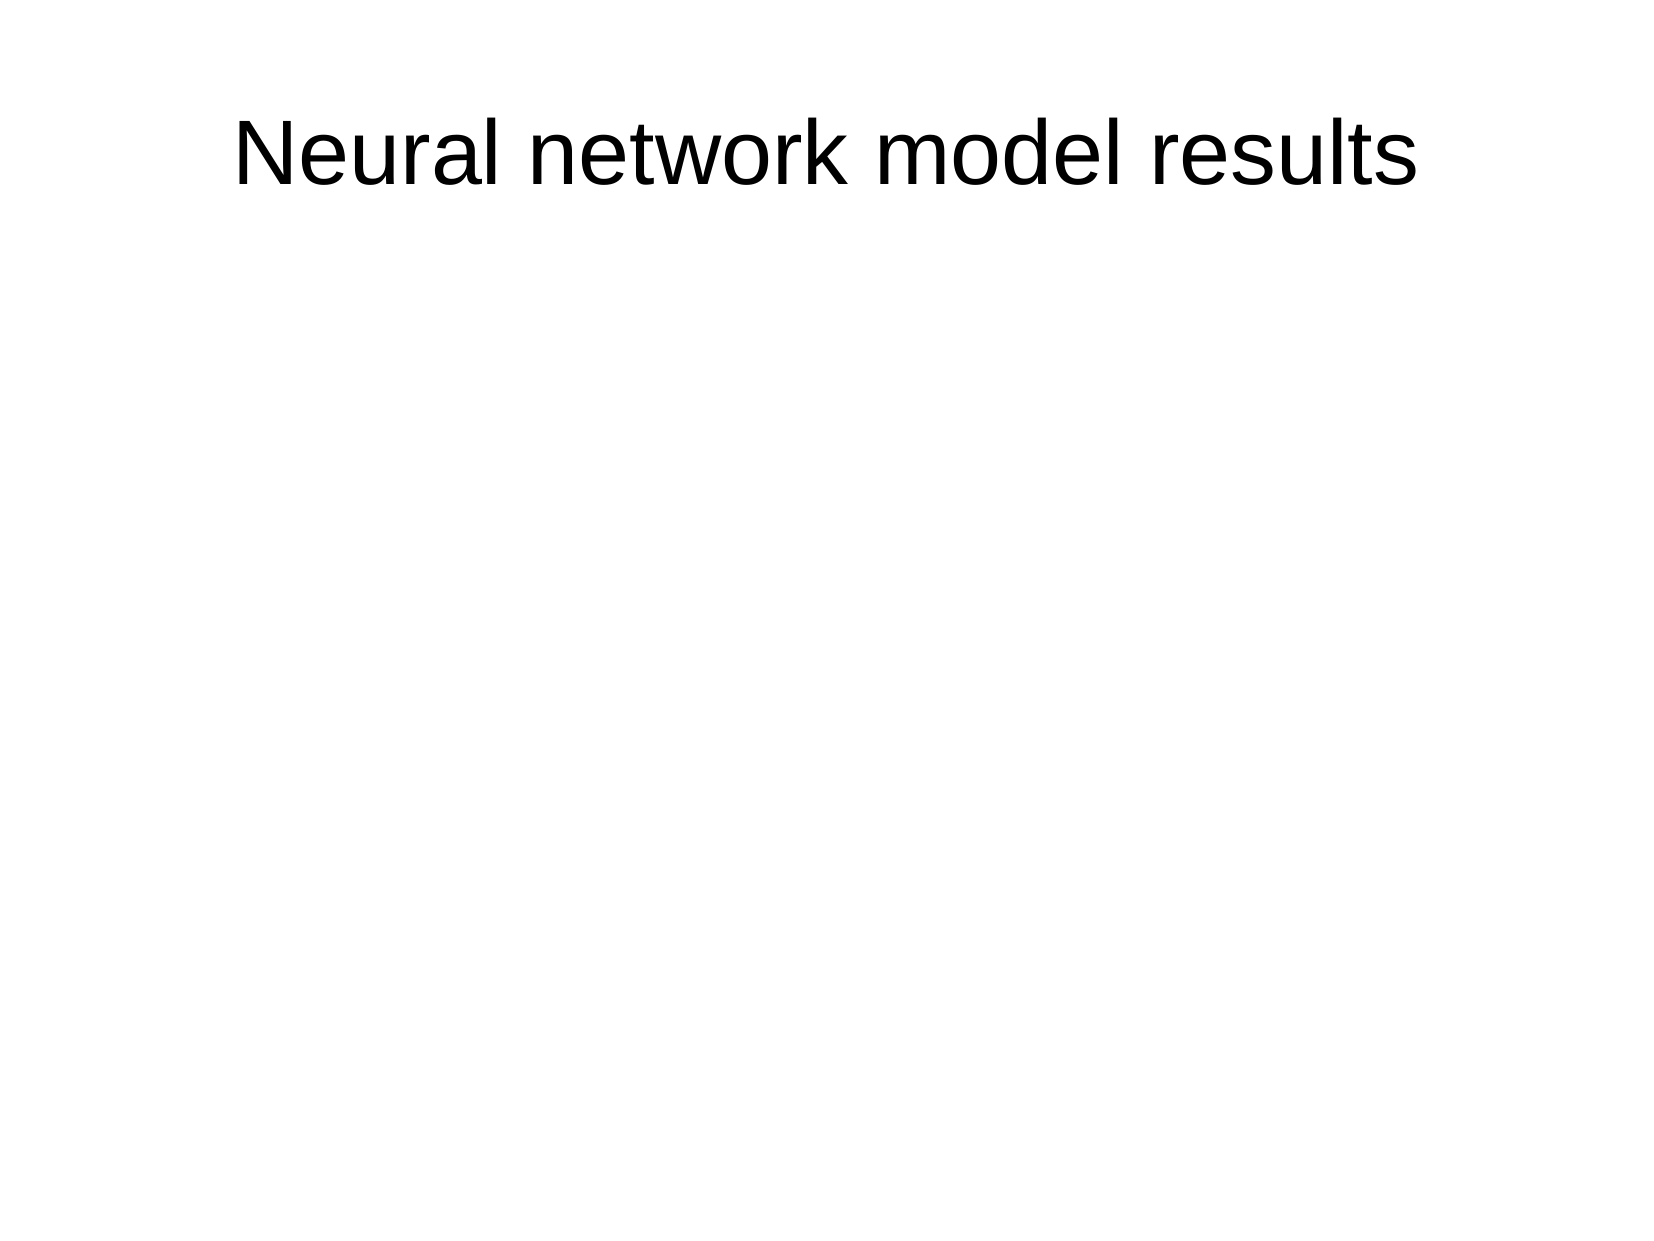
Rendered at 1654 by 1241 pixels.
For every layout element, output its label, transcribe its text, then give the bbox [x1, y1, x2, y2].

title Neural network model results [82, 49, 1571, 257]
